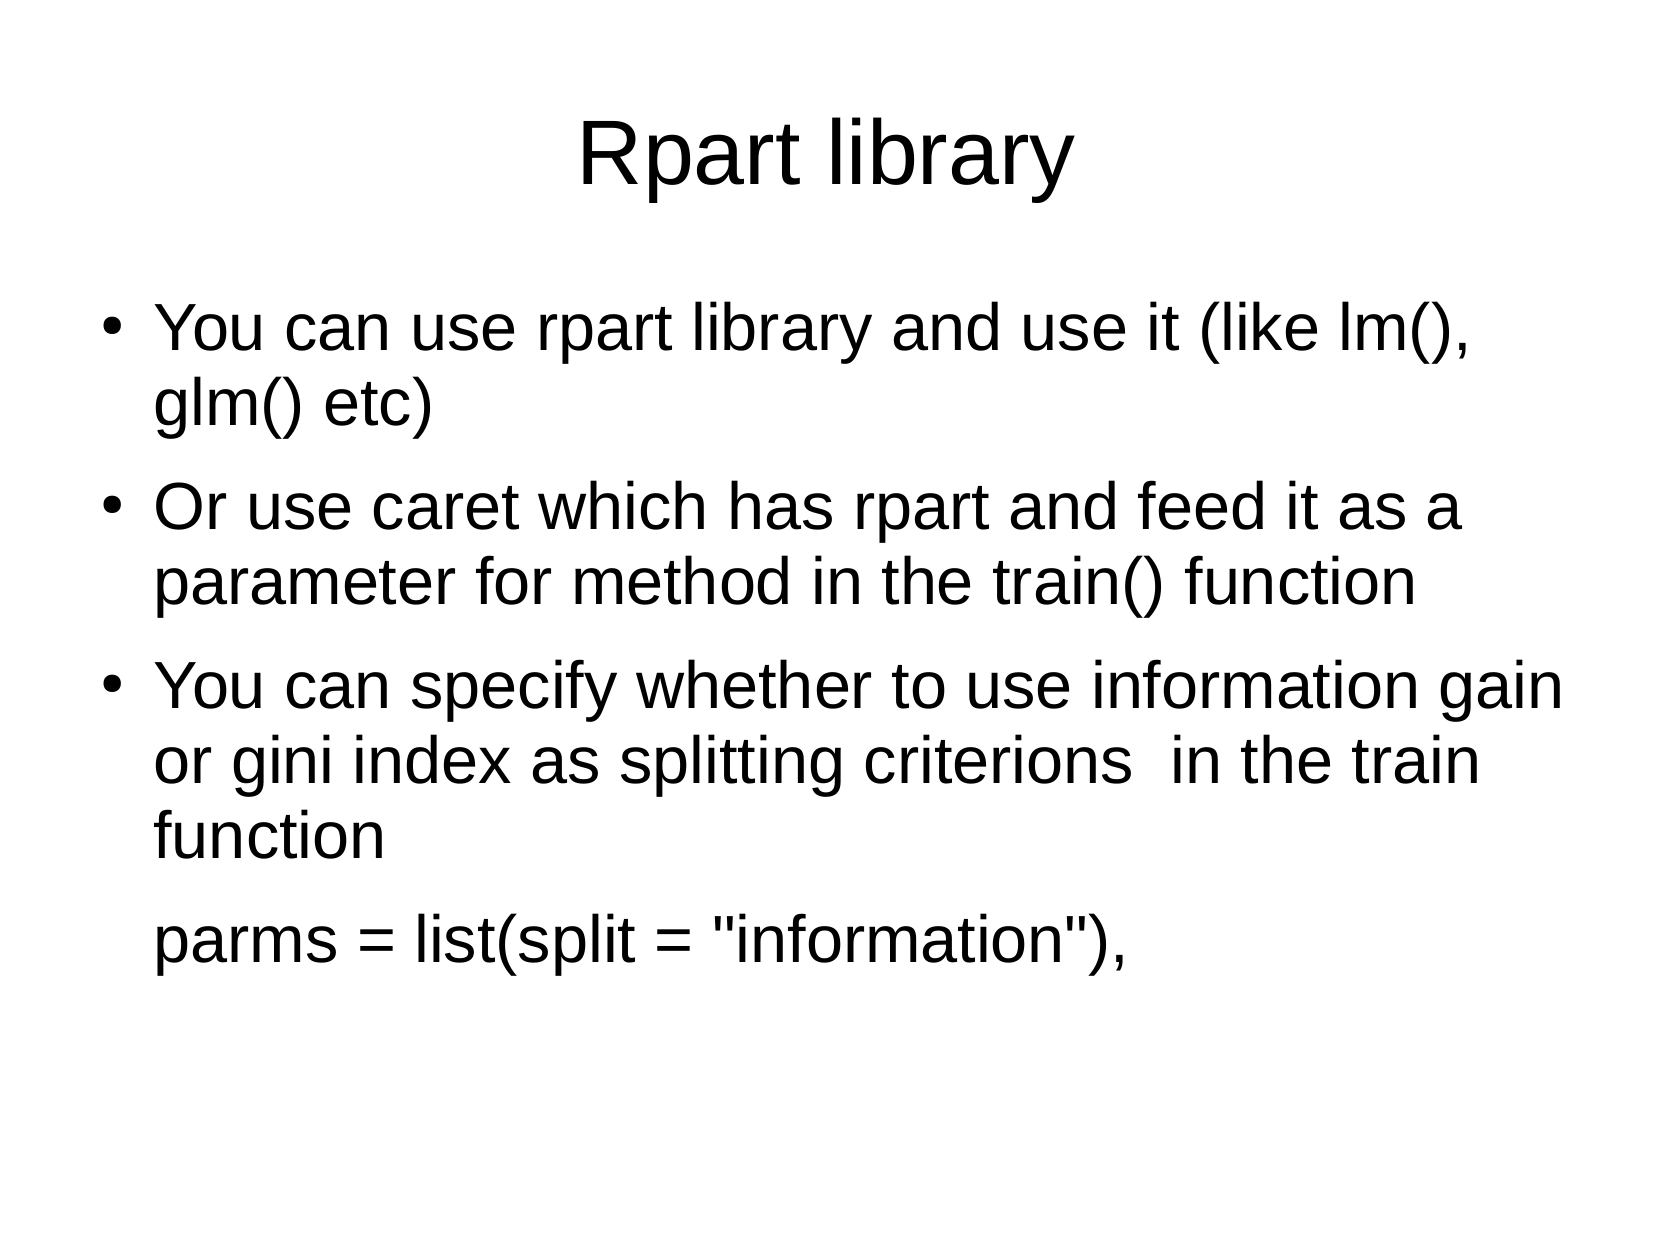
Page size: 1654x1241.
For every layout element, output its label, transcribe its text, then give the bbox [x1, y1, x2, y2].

list You can use rpart library and use it (like lm(), glm() etc) Or use caret which has rpart and feed it as a parameter for method in the train() function You can specify whether to use information gain or gini index as splitting criterions in the train function parms = list(split = "information"), [82, 290, 1571, 1010]
title Rpart library [82, 49, 1571, 257]
